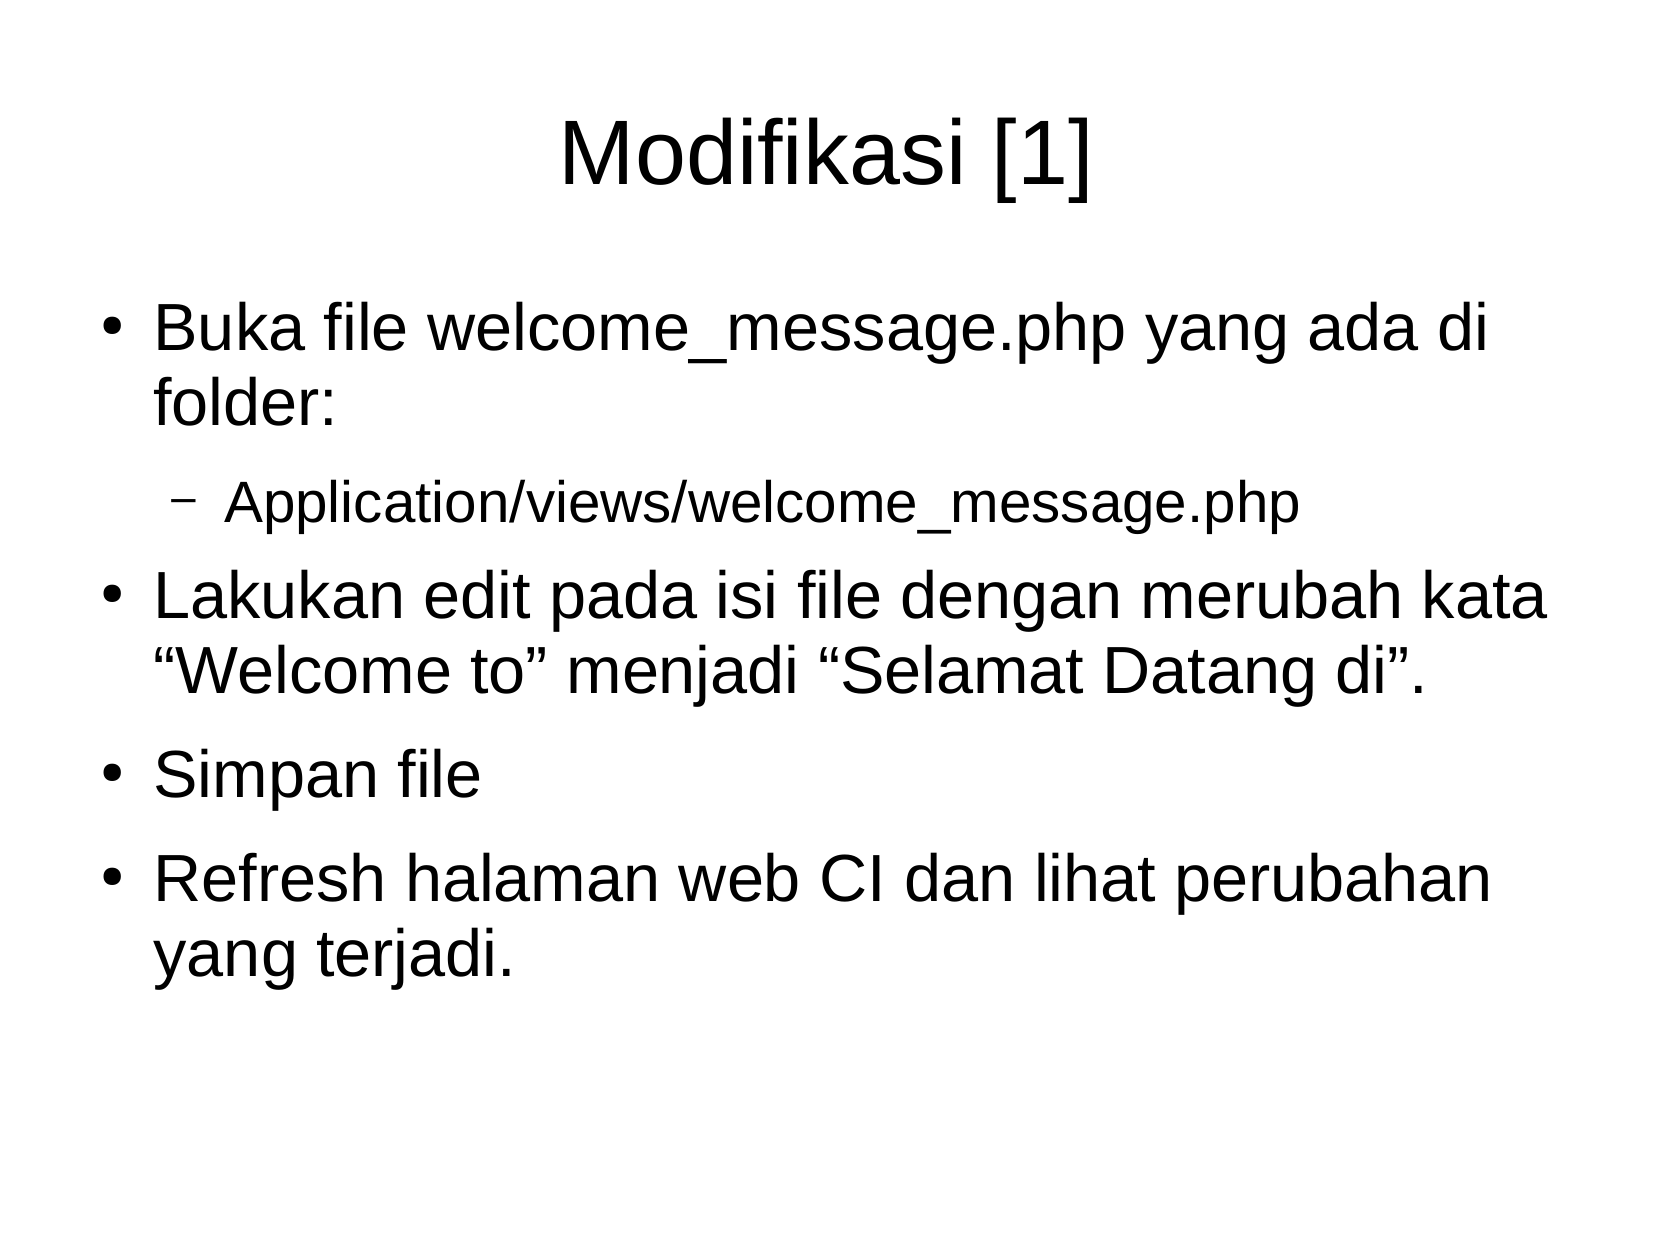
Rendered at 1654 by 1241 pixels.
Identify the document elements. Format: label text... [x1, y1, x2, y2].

title Modifikasi [1] [82, 49, 1571, 257]
list Buka file welcome_message.php yang ada di folder: Application/views/welcome_message.php Lakukan edit pada isi file dengan merubah kata “Welcome to” menjadi “Selamat Datang di”. Simpan file Refresh halaman web CI dan lihat perubahan yang terjadi. [82, 290, 1571, 1010]
